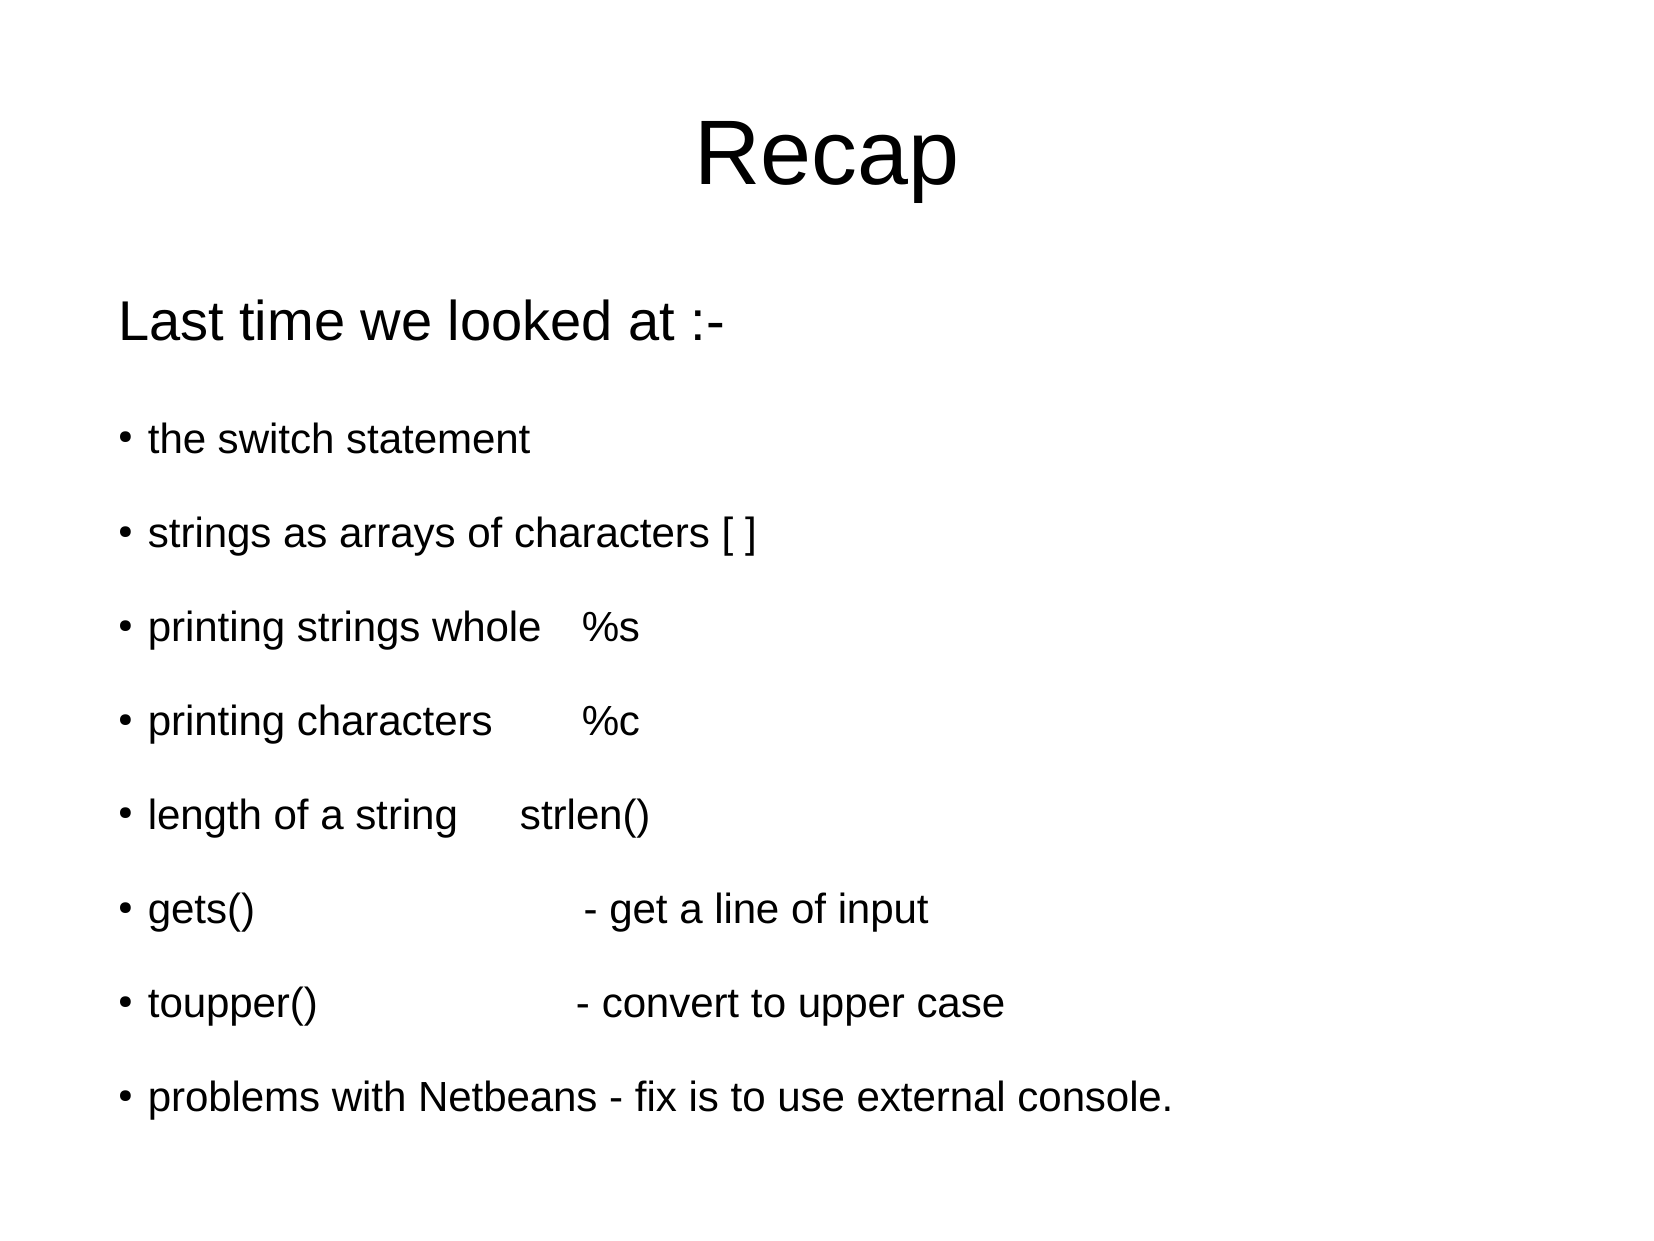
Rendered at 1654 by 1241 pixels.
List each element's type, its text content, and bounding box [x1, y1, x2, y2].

title Recap [82, 49, 1571, 257]
subtitle Last time we looked at :- the switch statement strings as arrays of characters [ ] printing strings whole %s printing characters %c length of a string strlen() gets() - get a line of input toupper() - convert to upper case problems with Netbeans - fix is to use external console. [118, 290, 1538, 1123]
